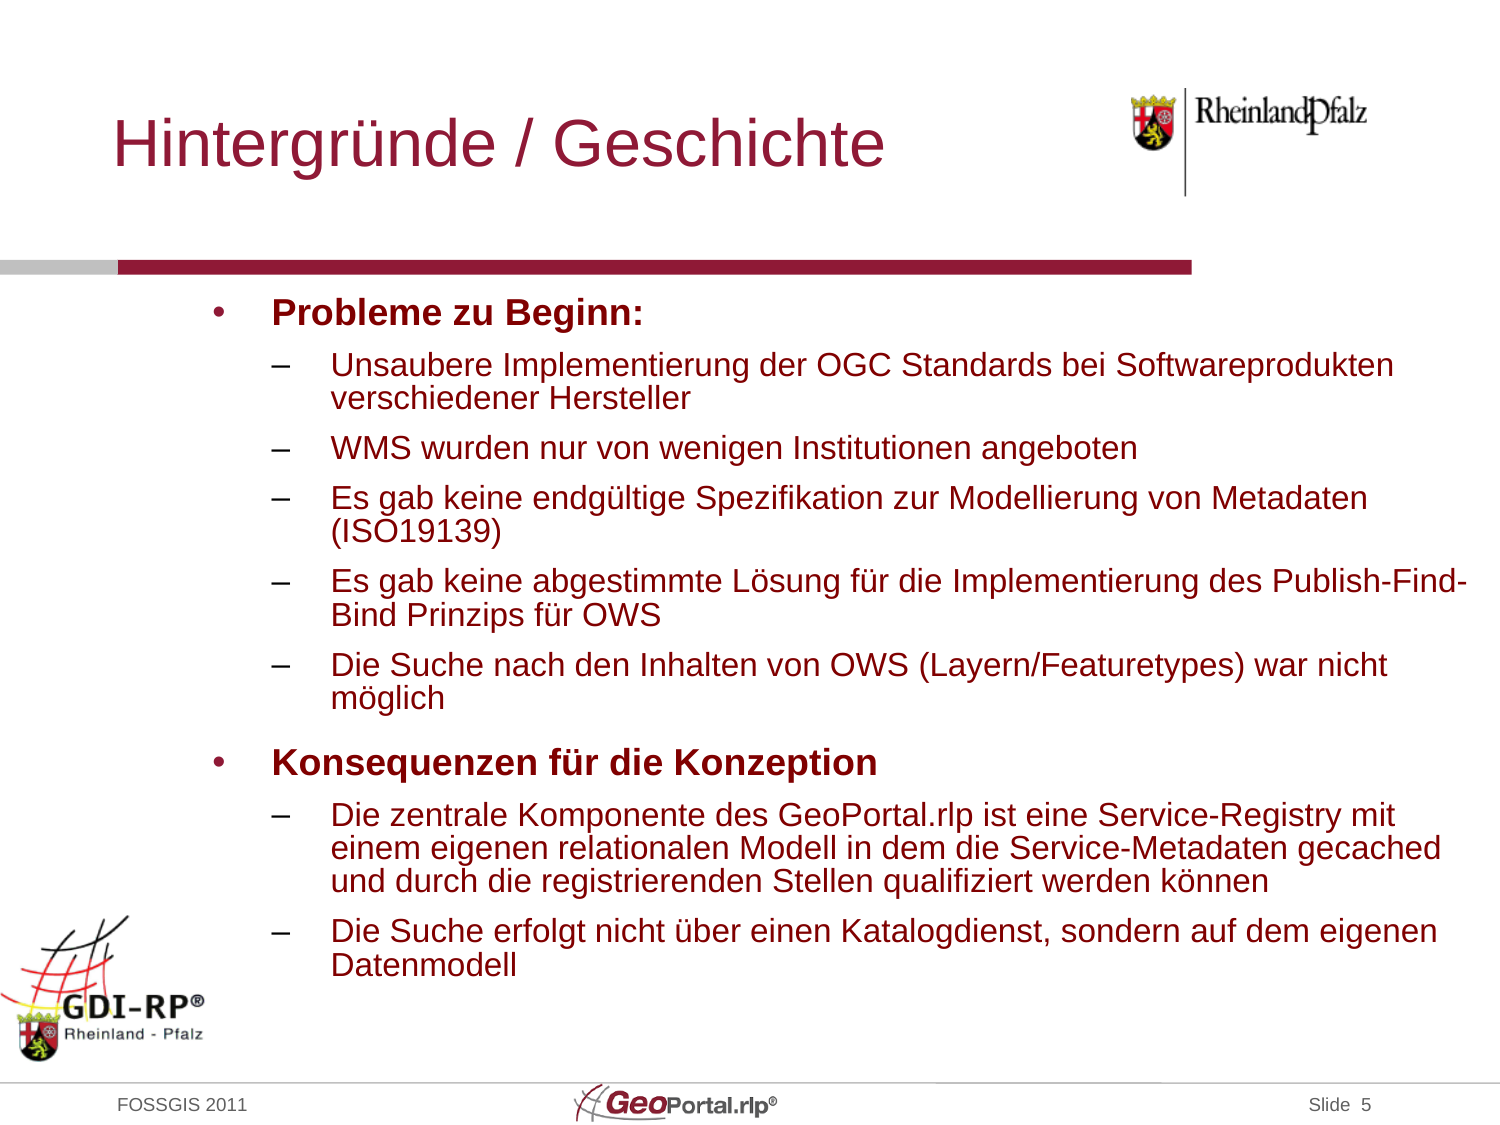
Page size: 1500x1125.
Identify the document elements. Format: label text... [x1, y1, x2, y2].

picture [1131, 88, 1447, 198]
list Probleme zu Beginn: Unsaubere Implementierung der OGC Standards bei Softwareprodukten verschiedener Hersteller WMS wurden nur von wenigen Institutionen angeboten Es gab keine endgültige Spezifikation zur Modellierung von Metadaten (ISO19139) Es gab keine abgestimmte Lösung für die Implementierung des Publish-Find-Bind Prinzips für OWS Die Suche nach den Inhalten von OWS (Layern/Featuretypes) war nicht möglich Konsequenzen für die Konzeption Die zentrale Komponente des GeoPortal.rlp ist eine Service-Registry mit einem eigenen relationalen Modell in dem die Service-Metadaten gecached und durch die registrierenden Stellen qualifiziert werden können Die Suche erfolgt nicht über einen Katalogdienst, sondern auf dem eigenen Datenmodell [212, 295, 1477, 1125]
picture [0, 915, 207, 1063]
title Hintergründe / Geschichte [112, 63, 1071, 224]
